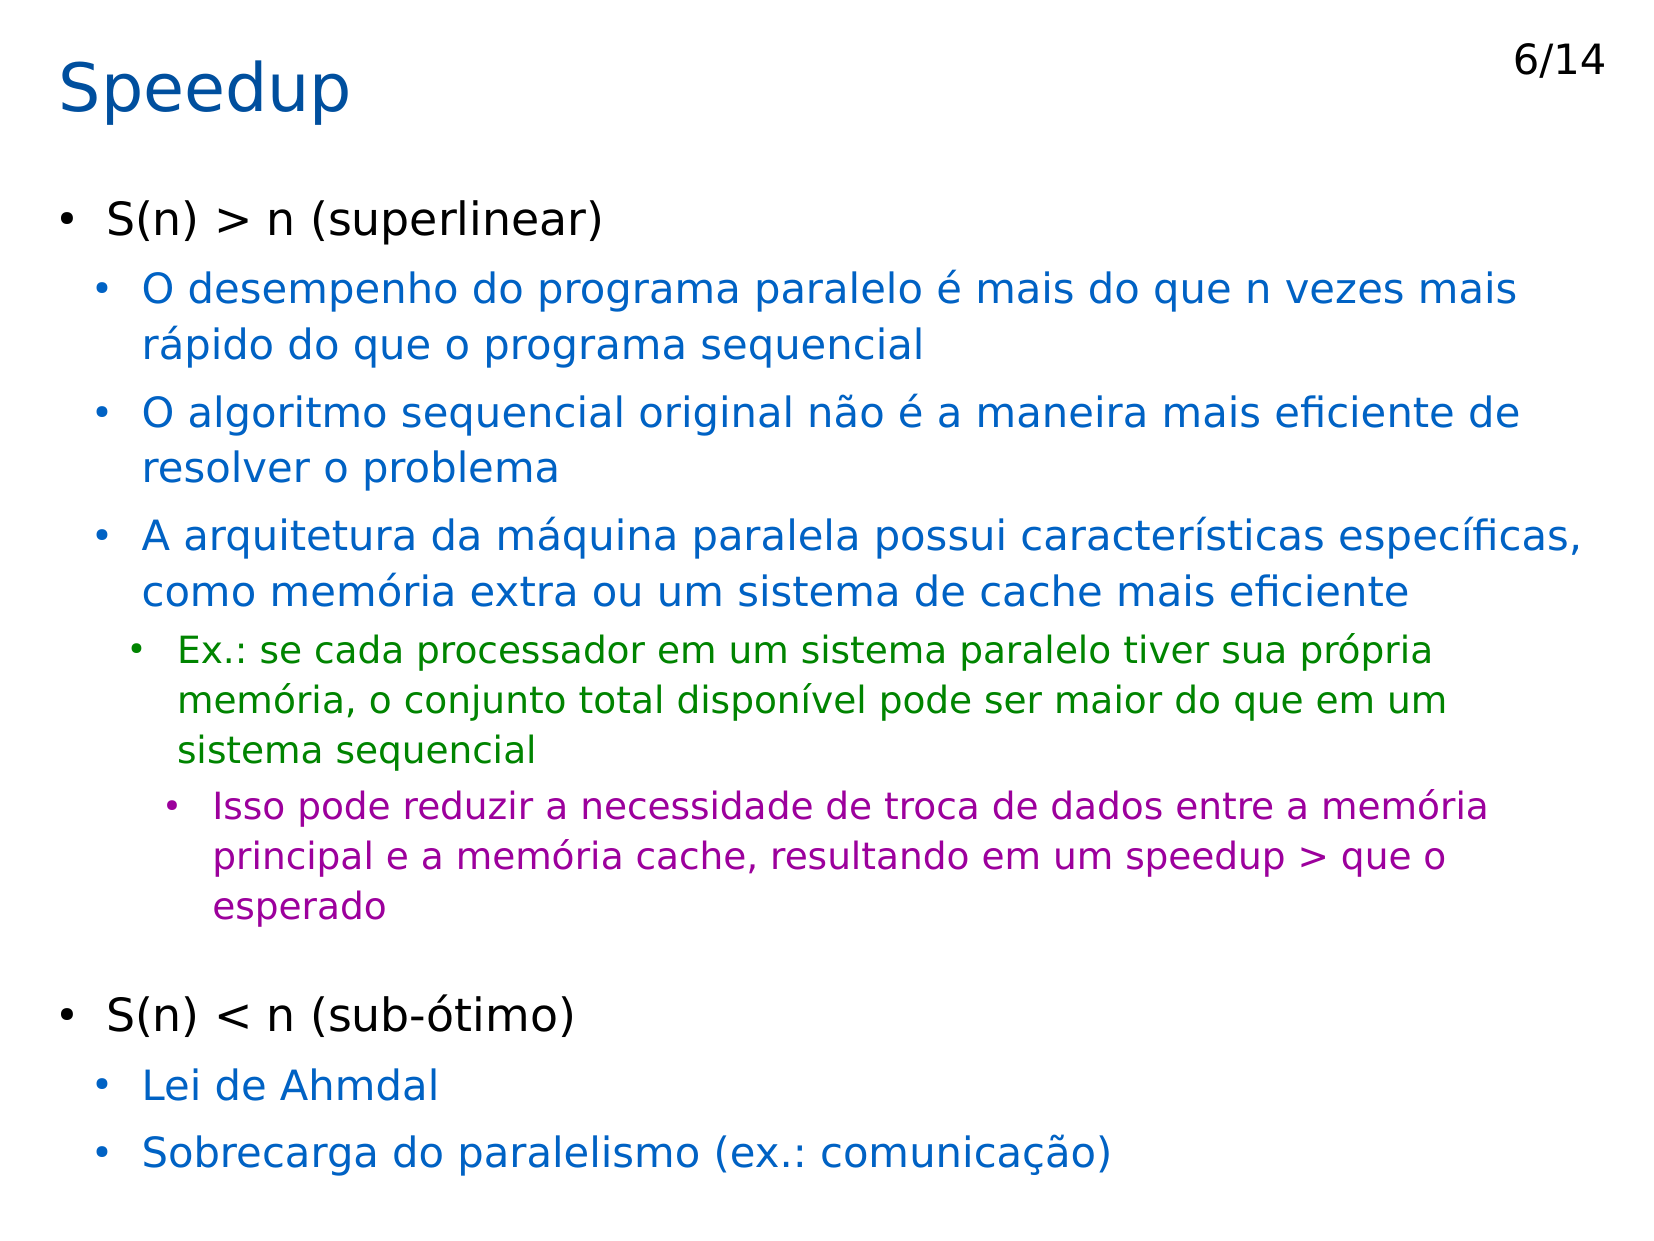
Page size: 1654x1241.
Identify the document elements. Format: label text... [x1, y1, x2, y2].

title Speedup [59, 29, 1506, 148]
list S(n) > n (superlinear) O desempenho do programa paralelo é mais do que n vezes mais rápido do que o programa sequencial O algoritmo sequencial original não é a maneira mais eficiente de resolver o problema A arquitetura da máquina paralela possui características específicas, como memória extra ou um sistema de cache mais eficiente Ex.: se cada processador em um sistema paralelo tiver sua própria memória, o conjunto total disponível pode ser maior do que em um sistema sequencial Isso pode reduzir a necessidade de troca de dados entre a memória principal e a memória cache, resultando em um speedup > que o esperado S(n) < n (sub-ótimo) Lei de Ahmdal Sobrecarga do paralelismo (ex.: comunicação) [59, 184, 1595, 1241]
